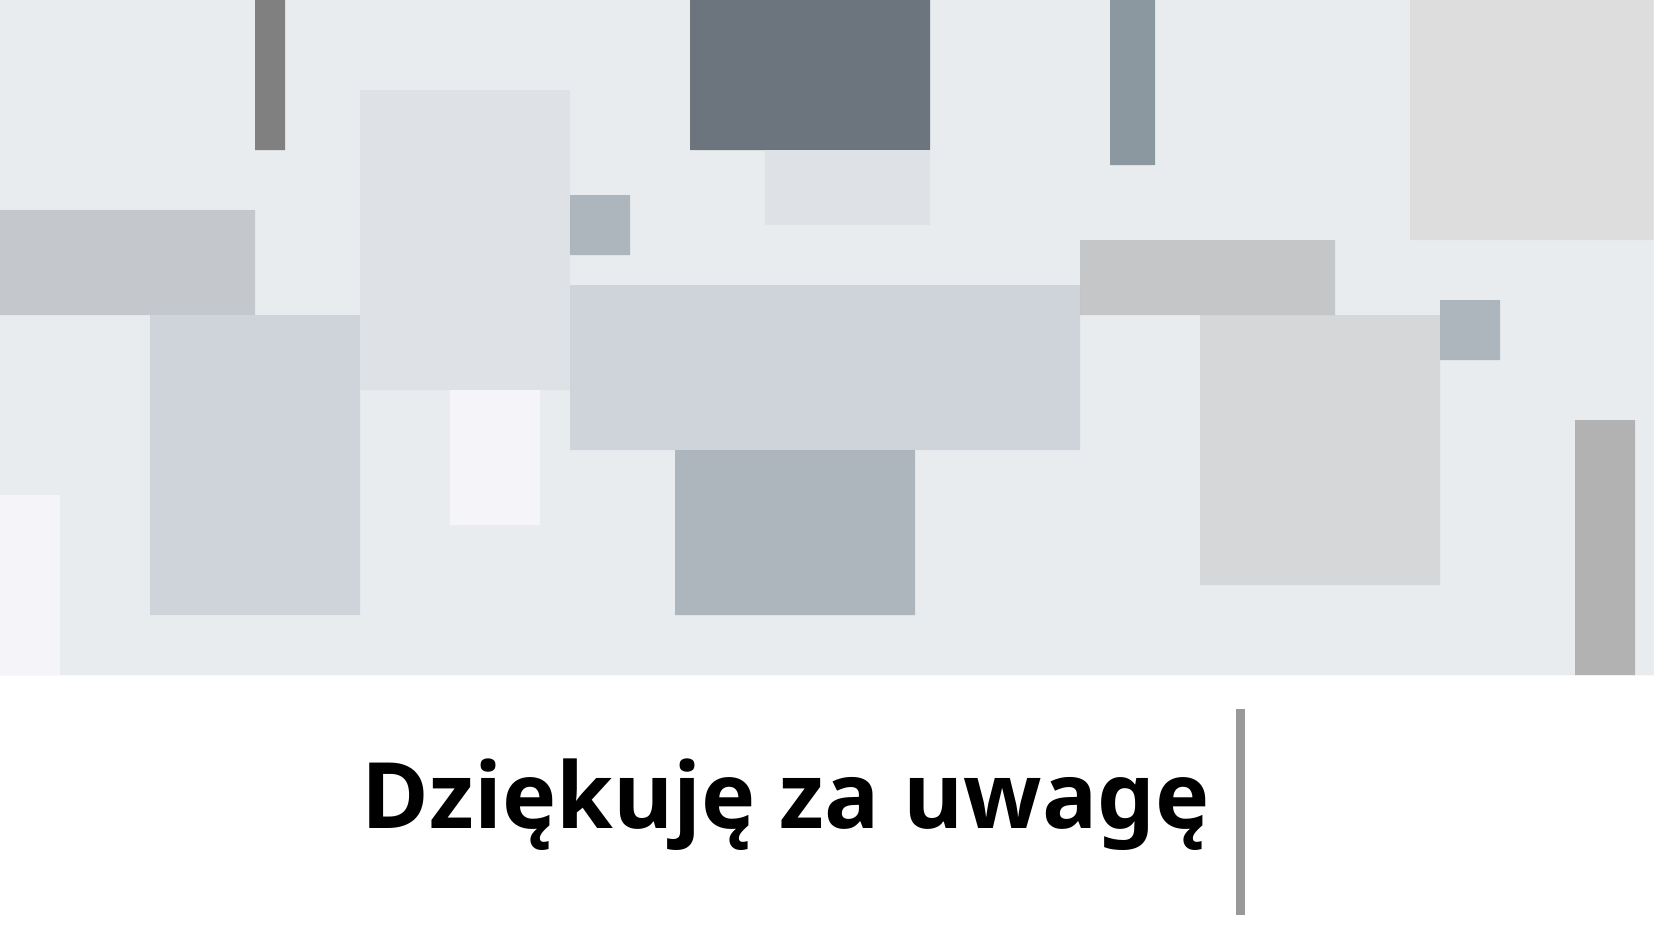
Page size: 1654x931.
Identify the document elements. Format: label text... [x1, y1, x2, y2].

title Dziękuję za uwagę [59, 675, 1211, 912]
